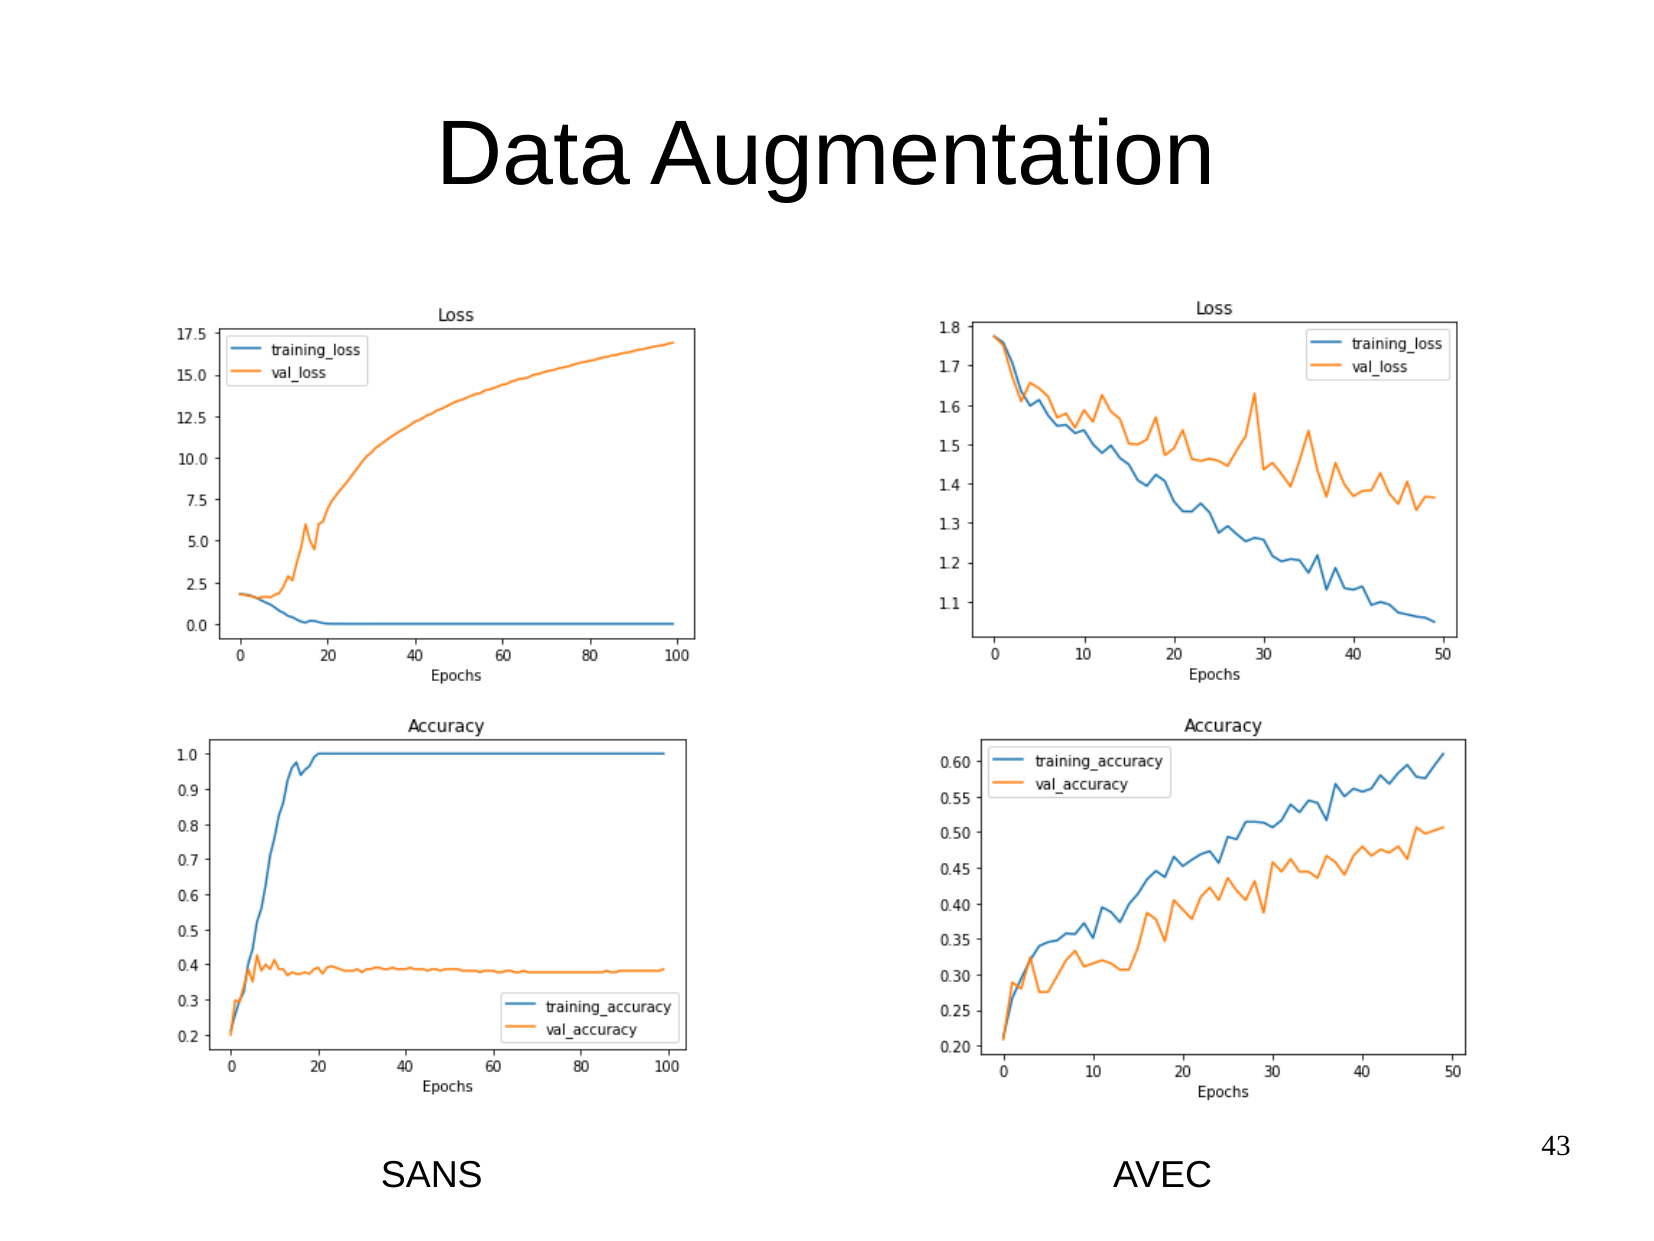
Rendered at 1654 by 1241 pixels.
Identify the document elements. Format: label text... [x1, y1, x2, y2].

text_box AVEC [1098, 1145, 1228, 1203]
title Data Augmentation [82, 49, 1571, 257]
picture [158, 290, 734, 1109]
picture [910, 290, 1507, 1109]
text_box SANS [366, 1145, 615, 1203]
